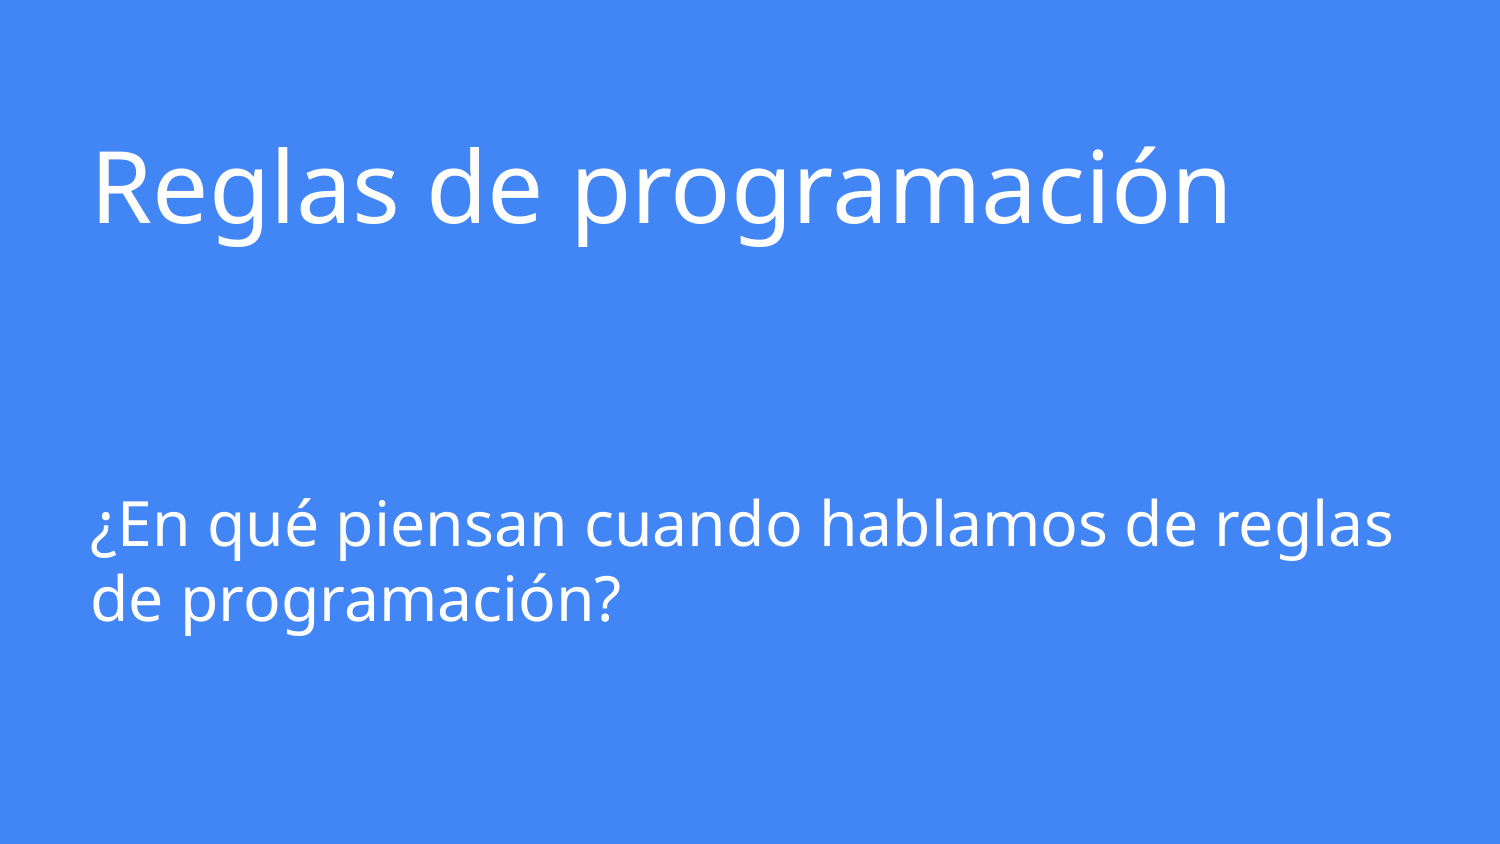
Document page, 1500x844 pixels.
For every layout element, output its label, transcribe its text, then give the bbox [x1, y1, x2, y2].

title Reglas de programación ¿En qué piensan cuando hablamos de reglas de programación? [75, 58, 1425, 774]
